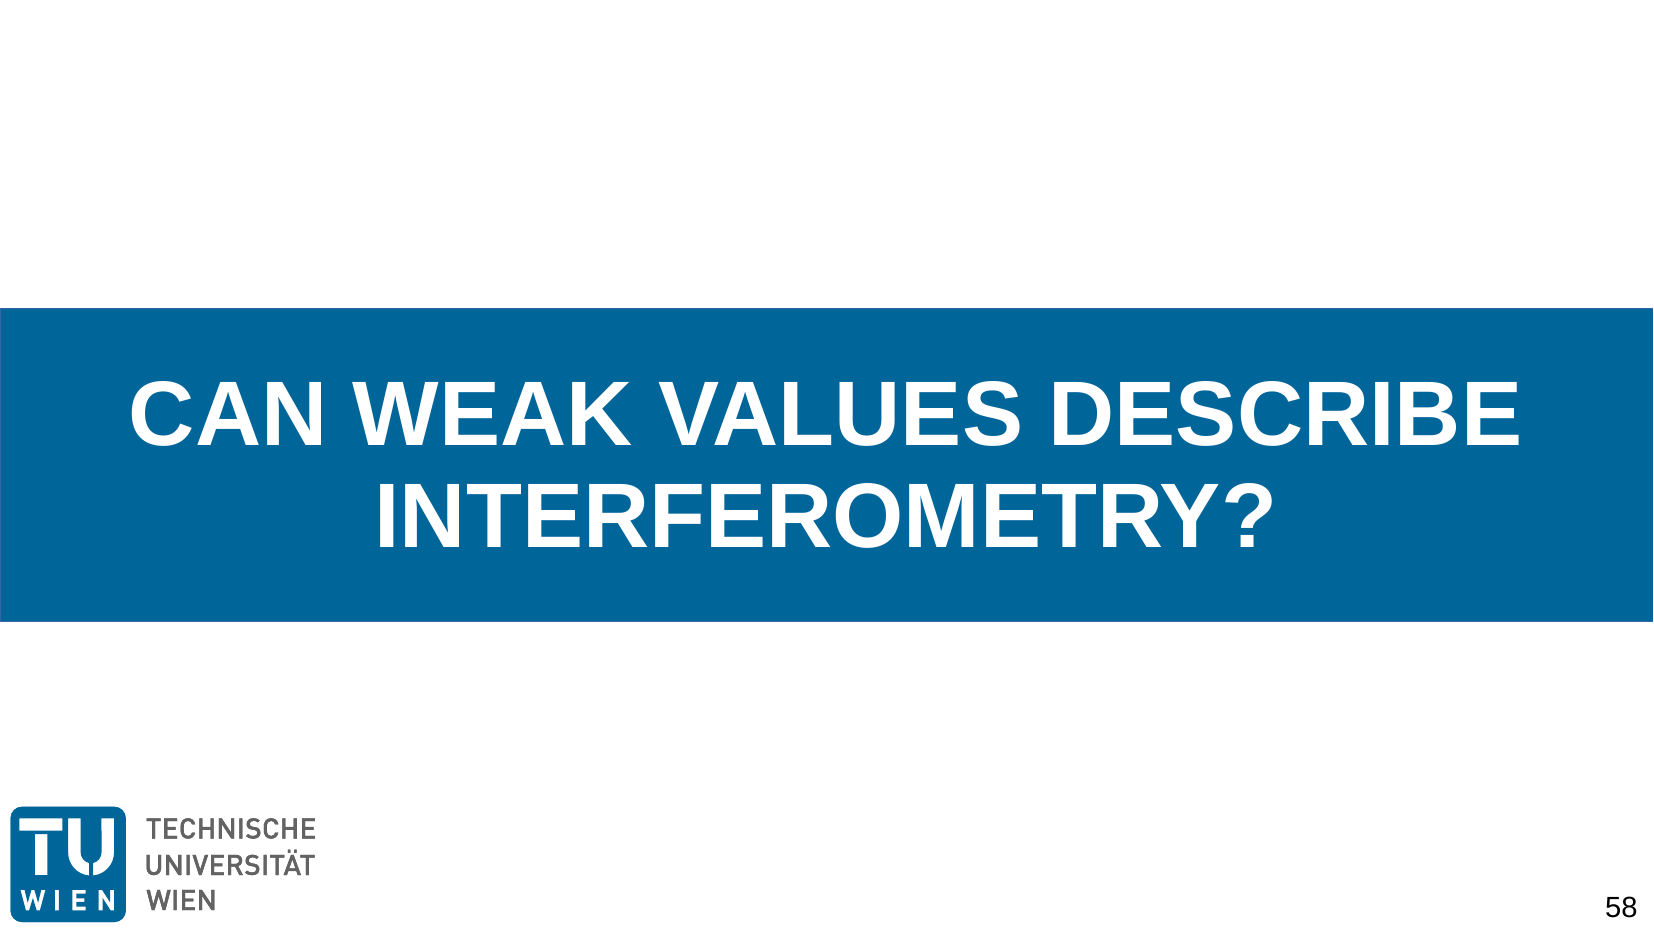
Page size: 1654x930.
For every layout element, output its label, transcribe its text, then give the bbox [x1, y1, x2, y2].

title CAN WEAK VALUES DESCRIBE INTERFEROMETRY? [0, 308, 1653, 622]
